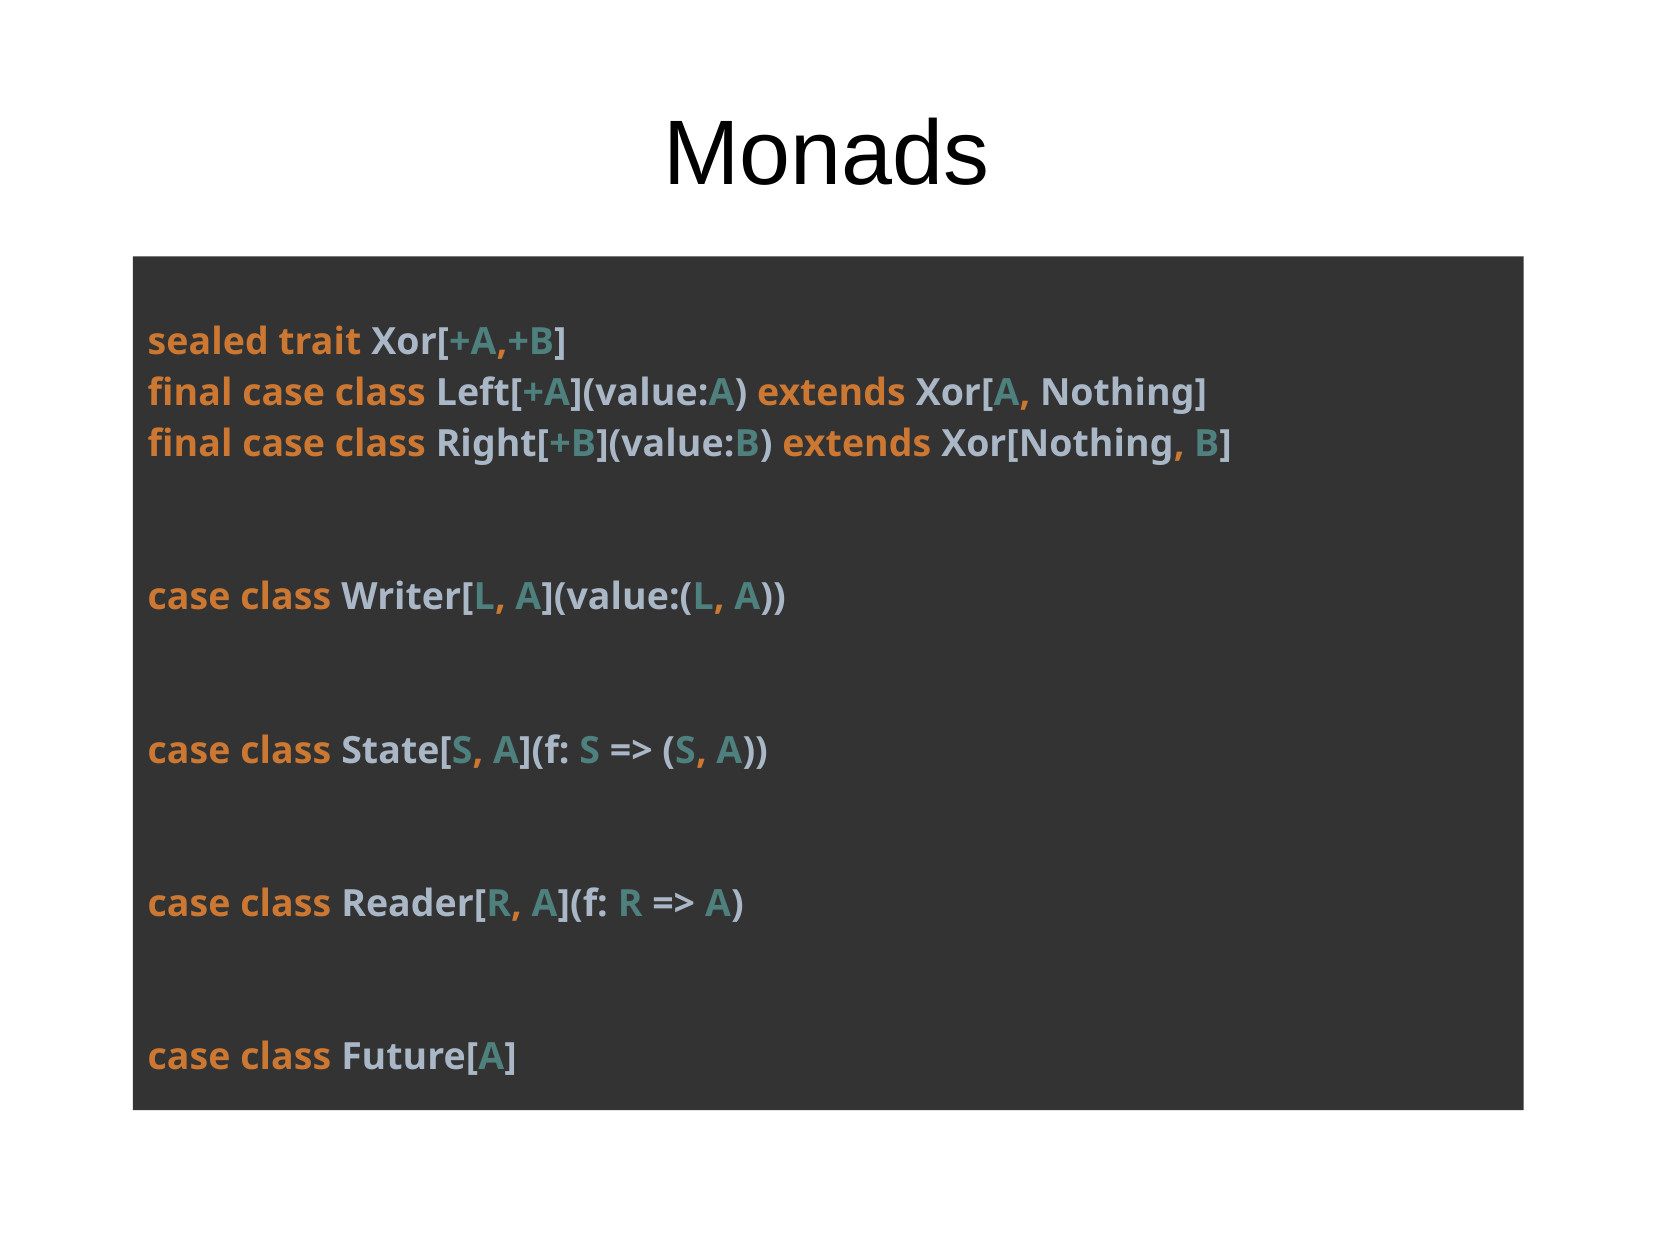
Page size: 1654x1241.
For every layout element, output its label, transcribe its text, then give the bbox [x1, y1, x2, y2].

text_box sealed trait Xor[+A,+B] final case class Left[+A](value:A) extends Xor[A, Nothing] final case class Right[+B](value:B) extends Xor[Nothing, B] case class Writer[L, A](value:(L, A)) case class State[S, A](f: S => (S, A)) case class Reader[R, A](f: R => A) case class Future[A] [132, 256, 1524, 1111]
title Monads [82, 49, 1571, 257]
